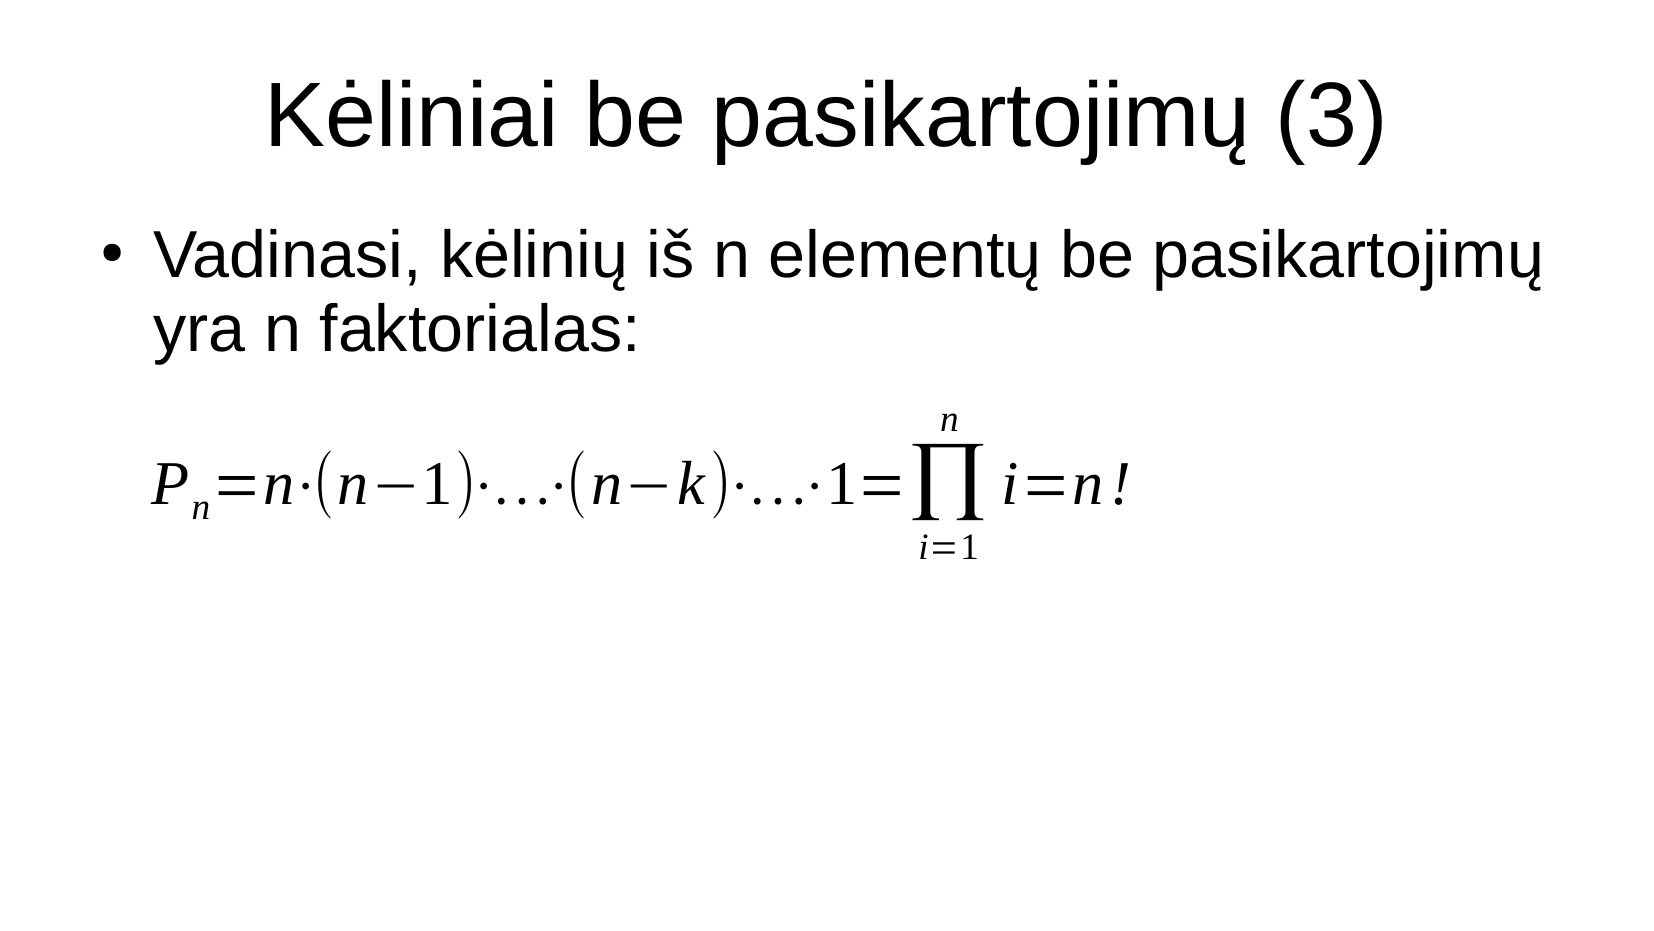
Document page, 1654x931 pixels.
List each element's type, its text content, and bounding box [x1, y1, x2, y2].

chart [141, 398, 1138, 567]
list Vadinasi, kėlinių iš n elementų be pasikartojimų yra n faktorialas: [82, 217, 1571, 757]
title Kėliniai be pasikartojimų (3) [82, 36, 1571, 193]
